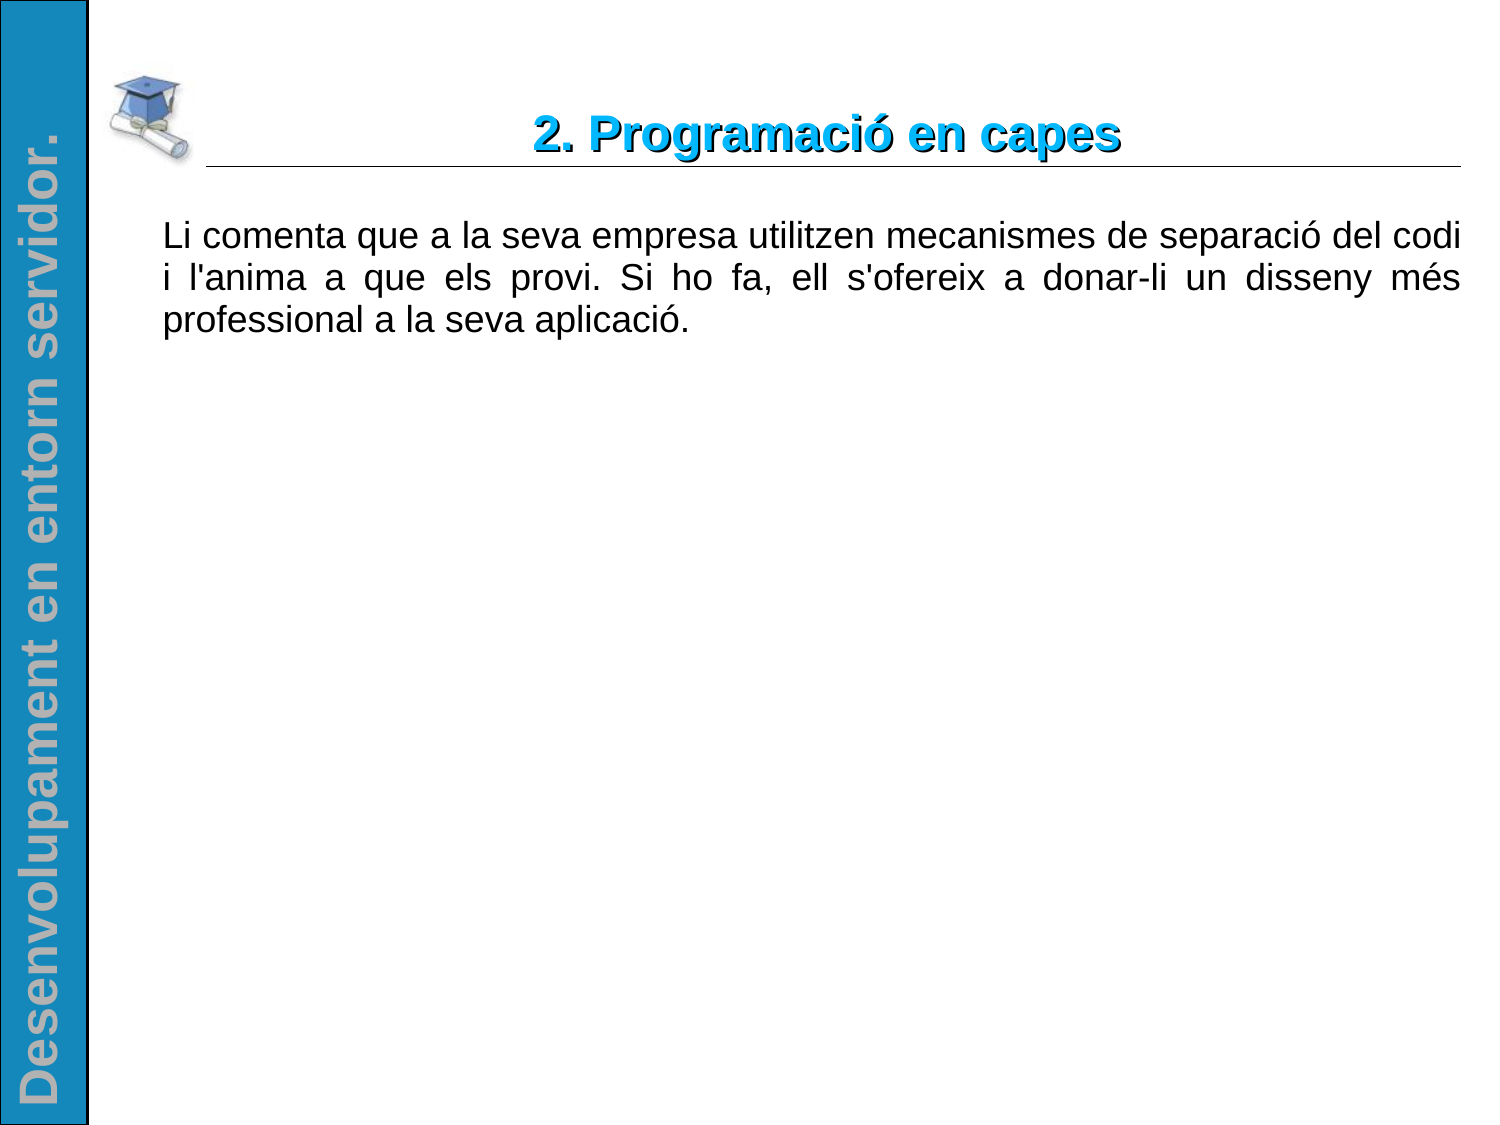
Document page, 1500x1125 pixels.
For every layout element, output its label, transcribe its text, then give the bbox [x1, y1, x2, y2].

picture [93, 61, 206, 174]
text_box Li comenta que a la seva empresa utilitzen mecanismes de separació del codi i l'anima a que els provi. Si ho fa, ell s'ofereix a donar-li un disseny més professional a la seva aplicació. [147, 206, 1477, 394]
title 2. Programació en capes [206, 88, 1447, 178]
